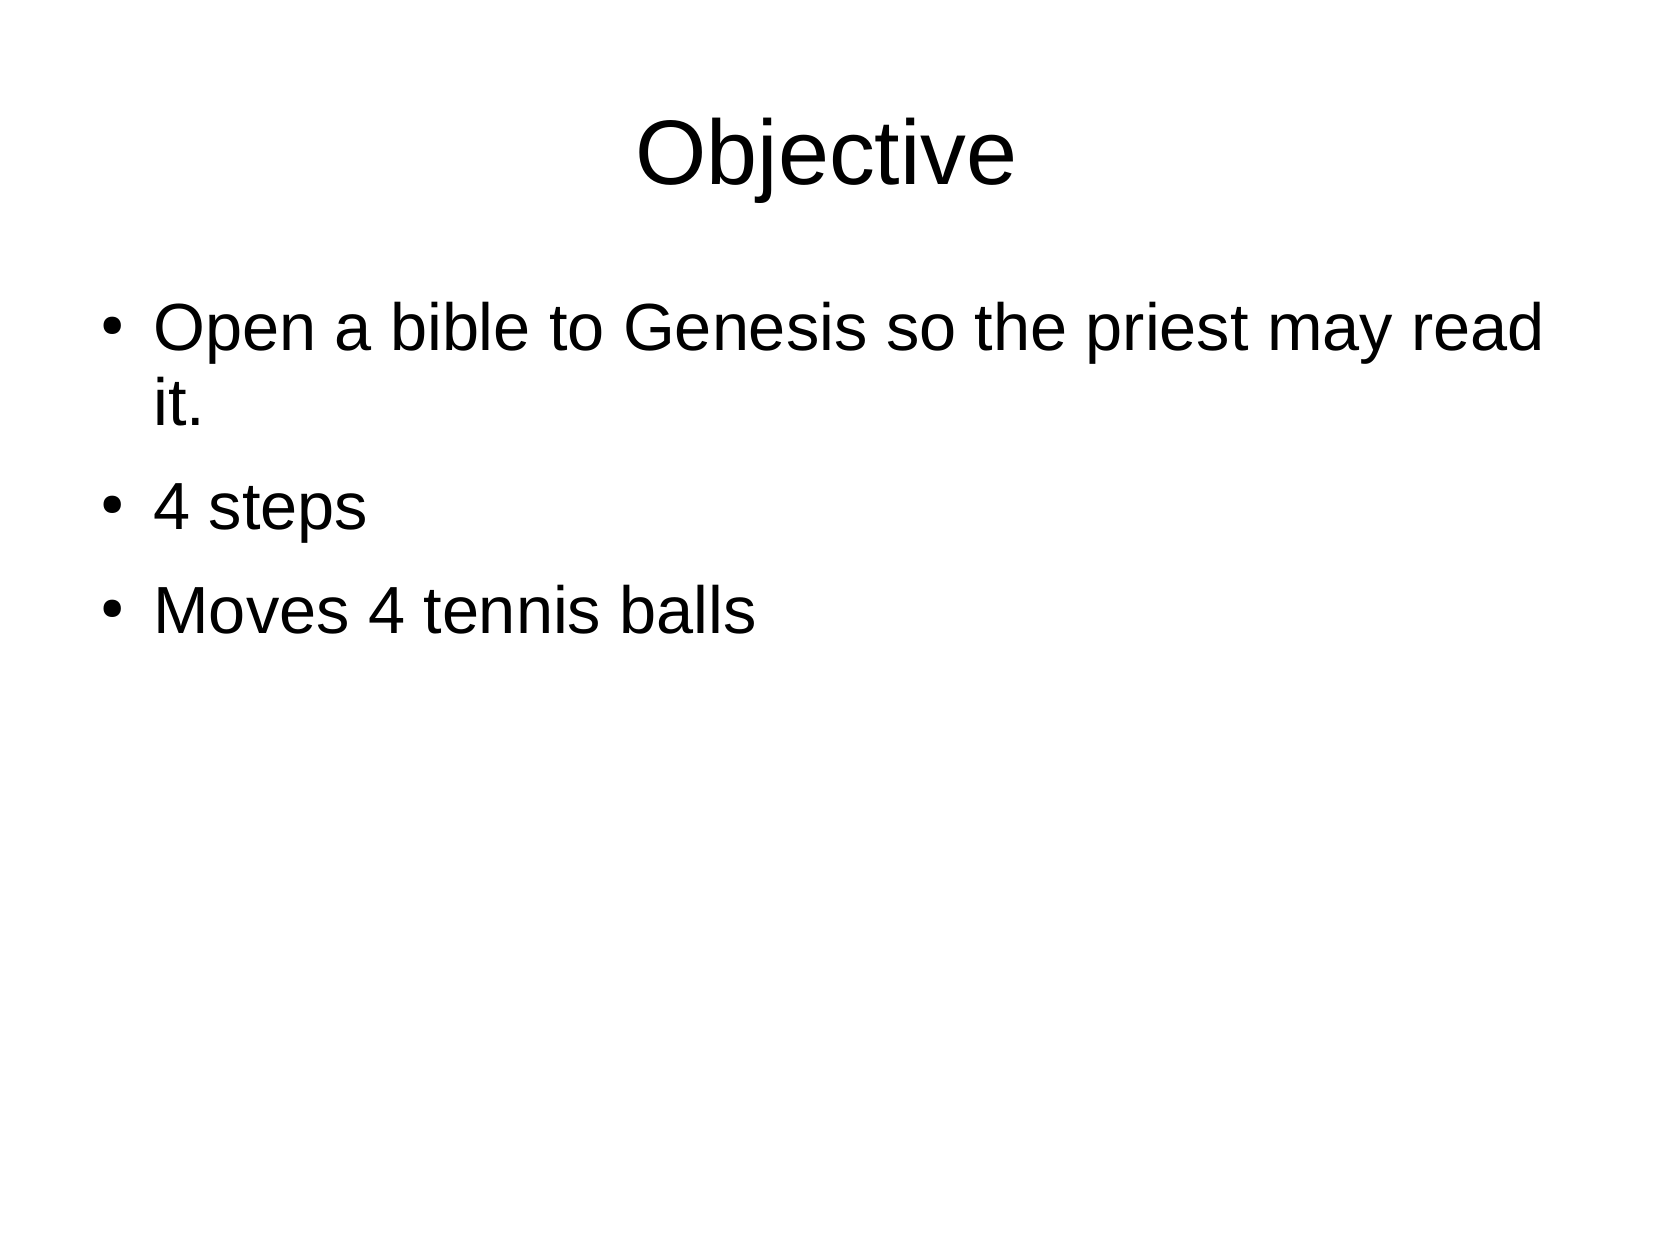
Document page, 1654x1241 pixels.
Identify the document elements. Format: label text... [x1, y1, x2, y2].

title Objective [82, 49, 1571, 257]
list Open a bible to Genesis so the priest may read it. 4 steps Moves 4 tennis balls [82, 290, 1571, 1010]
